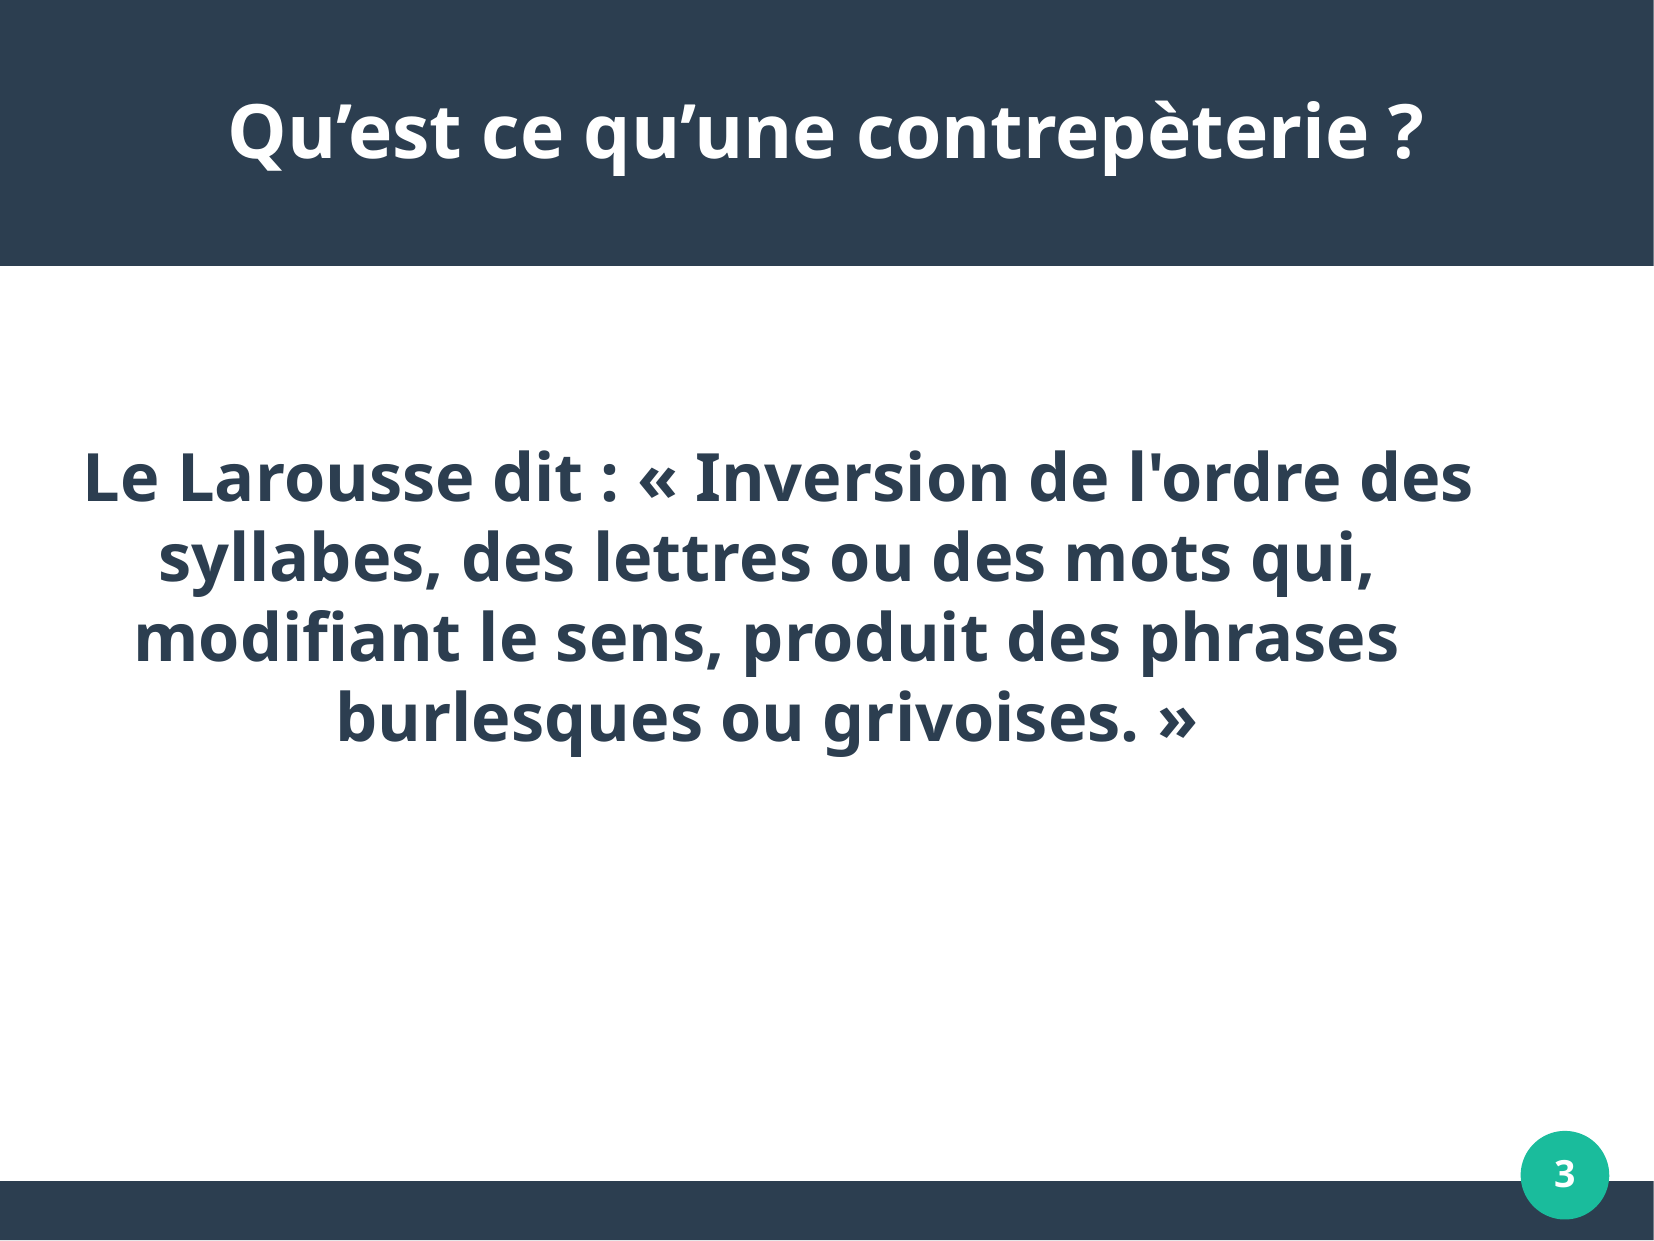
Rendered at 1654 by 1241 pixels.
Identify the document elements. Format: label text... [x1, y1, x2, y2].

text_box <numéro> [1505, 1116, 1625, 1235]
title Qu’est ce qu’une contrepèterie ? [124, 49, 1530, 207]
list Le Larousse dit : « Inversion de l'ordre des syllabes, des lettres ou des mots qui, modifiant le sens, produit des phrases burlesques ou grivoises. » [59, 324, 1595, 1152]
